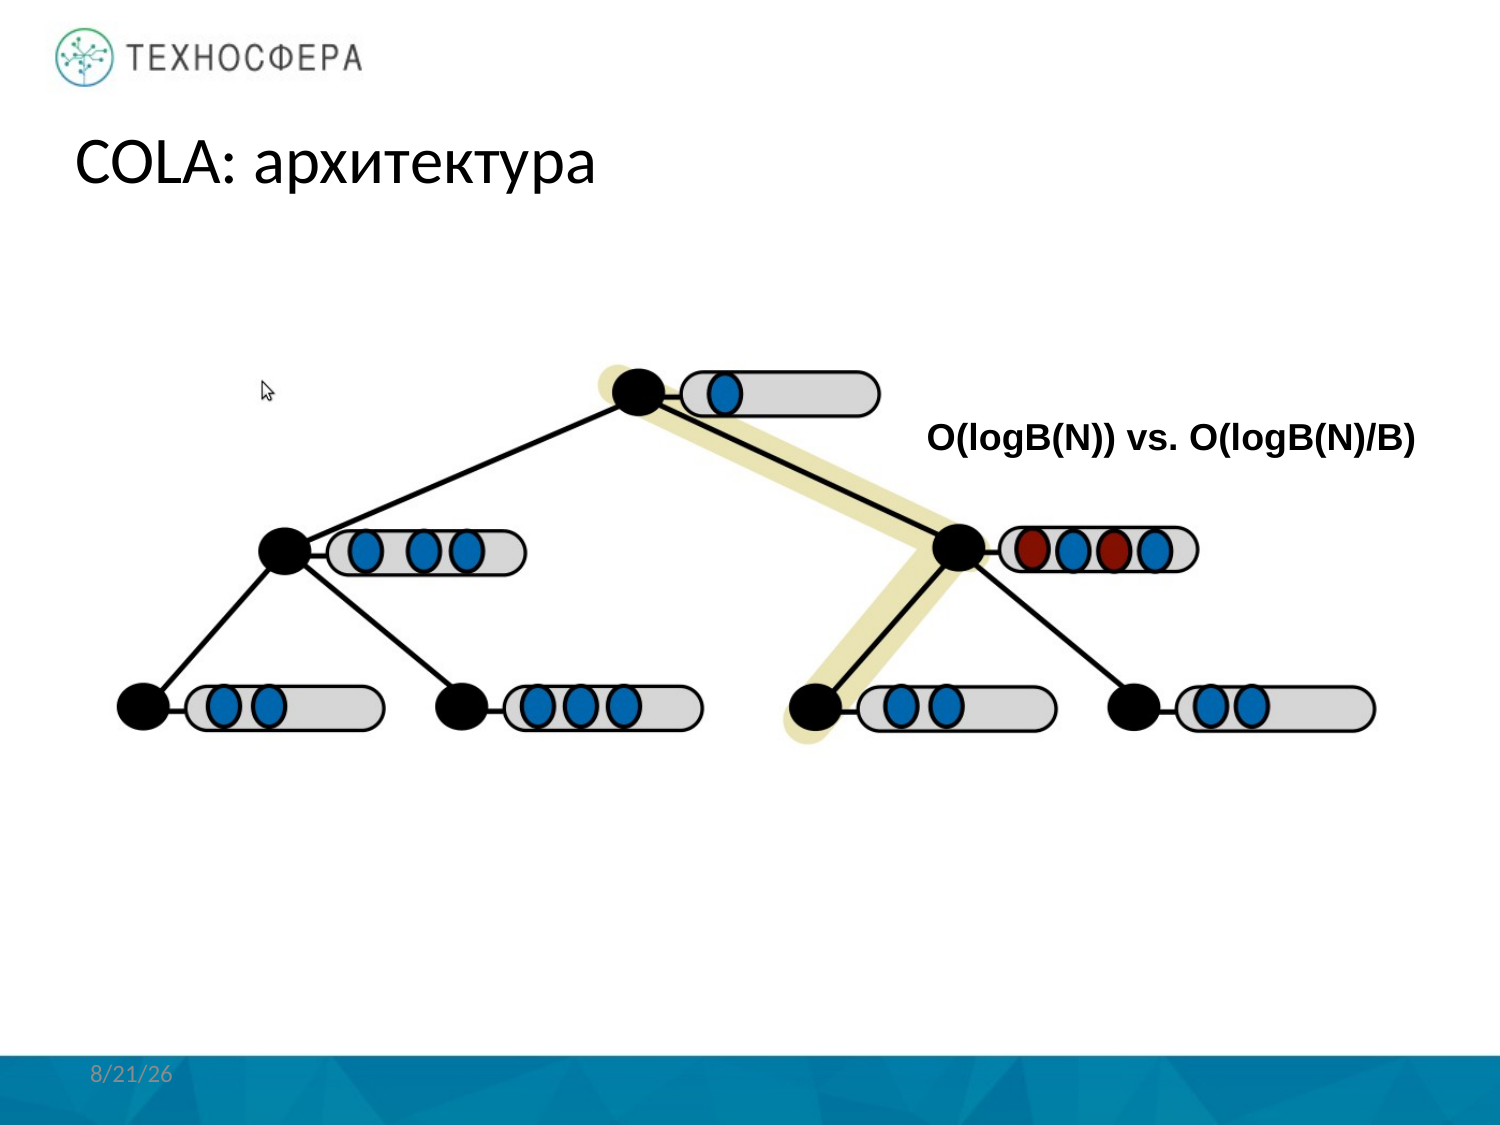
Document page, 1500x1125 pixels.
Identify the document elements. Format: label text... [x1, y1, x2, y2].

picture [0, 0, 1500, 1057]
text_box O(logB(N)) vs. O(logB(N)/B) [911, 409, 1432, 466]
title COLA: архитектура [75, 96, 1426, 238]
